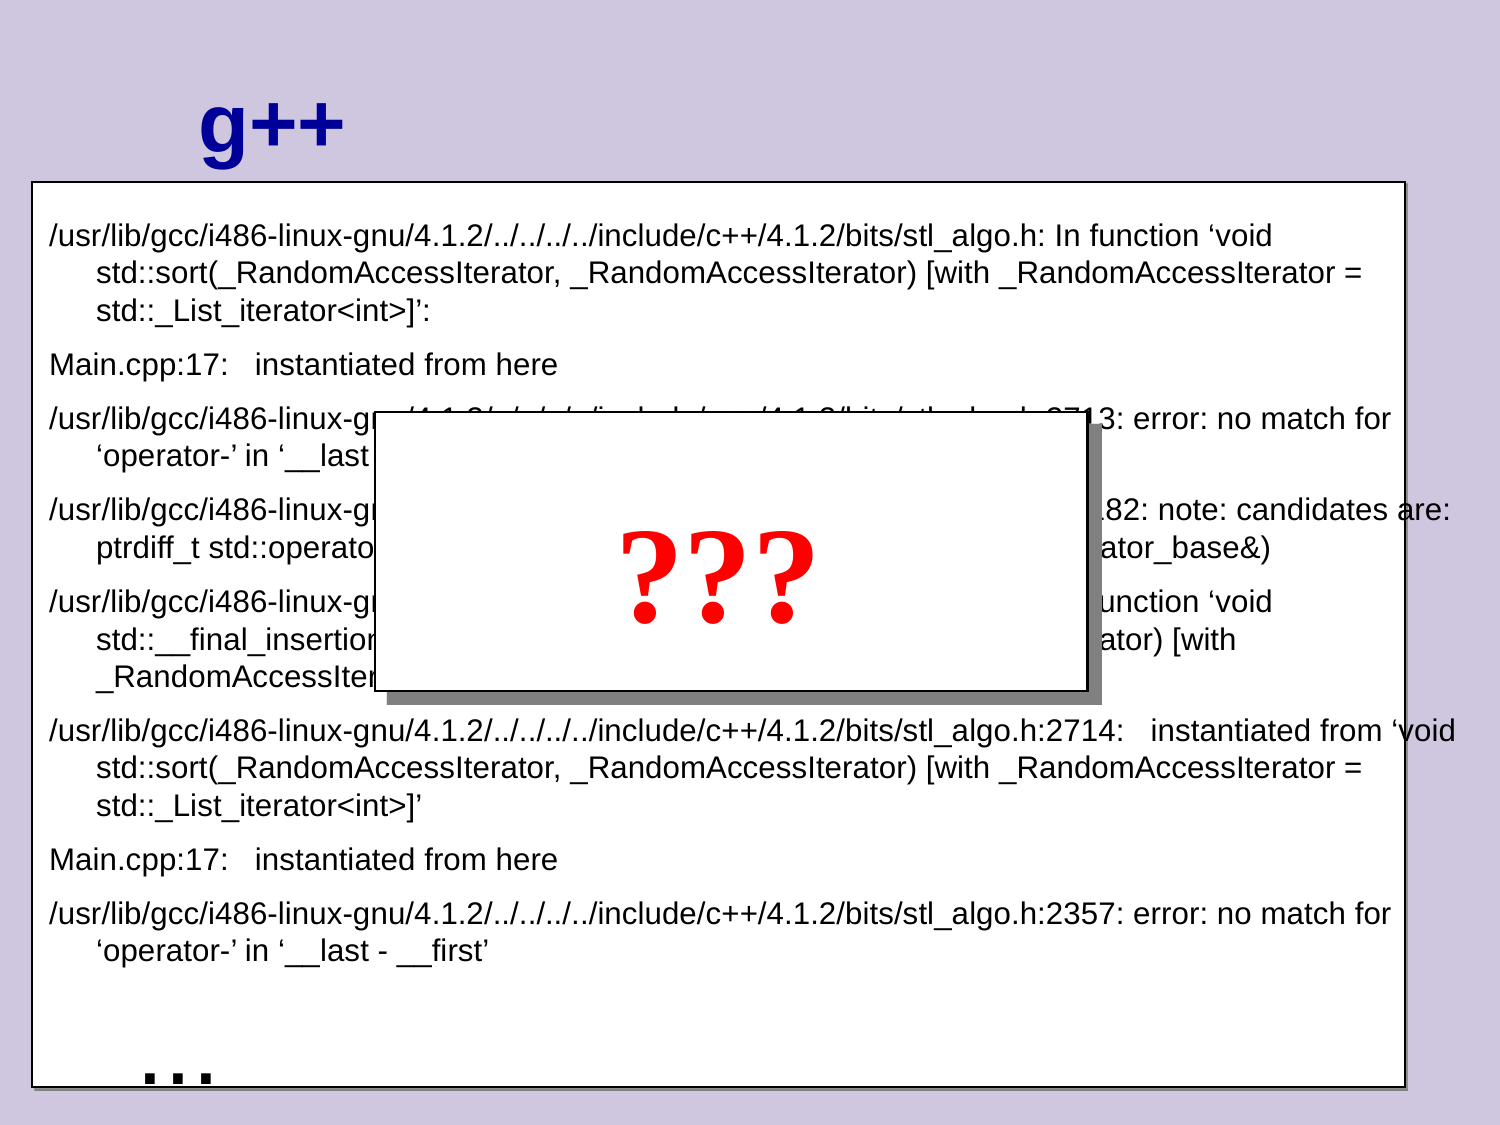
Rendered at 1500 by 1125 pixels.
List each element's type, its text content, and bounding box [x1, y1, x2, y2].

text_box [32, 181, 1405, 1088]
text_box ??? [600, 477, 836, 658]
text_box [375, 412, 1088, 692]
list /usr/lib/gcc/i486-linux-gnu/4.1.2/../../../../include/c++/4.1.2/bits/stl_algo.h: In function ‘void std::sort(_RandomAccessIterator, _RandomAccessIterator) [with _RandomAccessIterator = std::_List_iterator<int>]’: Main.cpp:17: instantiated from here /usr/lib/gcc/i486-linux-gnu/4.1.2/../../../../include/c++/4.1.2/bits/stl_algo.h:2713: error: no match for ‘operator-’ in ‘__last - __first’ /usr/lib/gcc/i486-linux-gnu/4.1.2/../../../../include/c++/4.1.2/bits/stl_bvector.h:182: note: candidates are: ptrdiff_t std::operator-(const std::_Bit_iterator_base&, const std::_Bit_iterator_base&) /usr/lib/gcc/i486-linux-gnu/4.1.2/../../../../include/c++/4.1.2/bits/stl_algo.h: In function ‘void std::__final_insertion_sort(_RandomAccessIterator, _RandomAccessIterator) [with _RandomAccessIterator = std::_List_iterator<int>]’: /usr/lib/gcc/i486-linux-gnu/4.1.2/../../../../include/c++/4.1.2/bits/stl_algo.h:2714: instantiated from ‘void std::sort(_RandomAccessIterator, _RandomAccessIterator) [with _RandomAccessIterator = std::_List_iterator<int>]’ Main.cpp:17: instantiated from here /usr/lib/gcc/i486-linux-gnu/4.1.2/../../../../include/c++/4.1.2/bits/stl_algo.h:2357: error: no match for ‘operator-’ in ‘__last - __first’ ... [49, 215, 1468, 1051]
title g++ [198, 18, 1468, 215]
